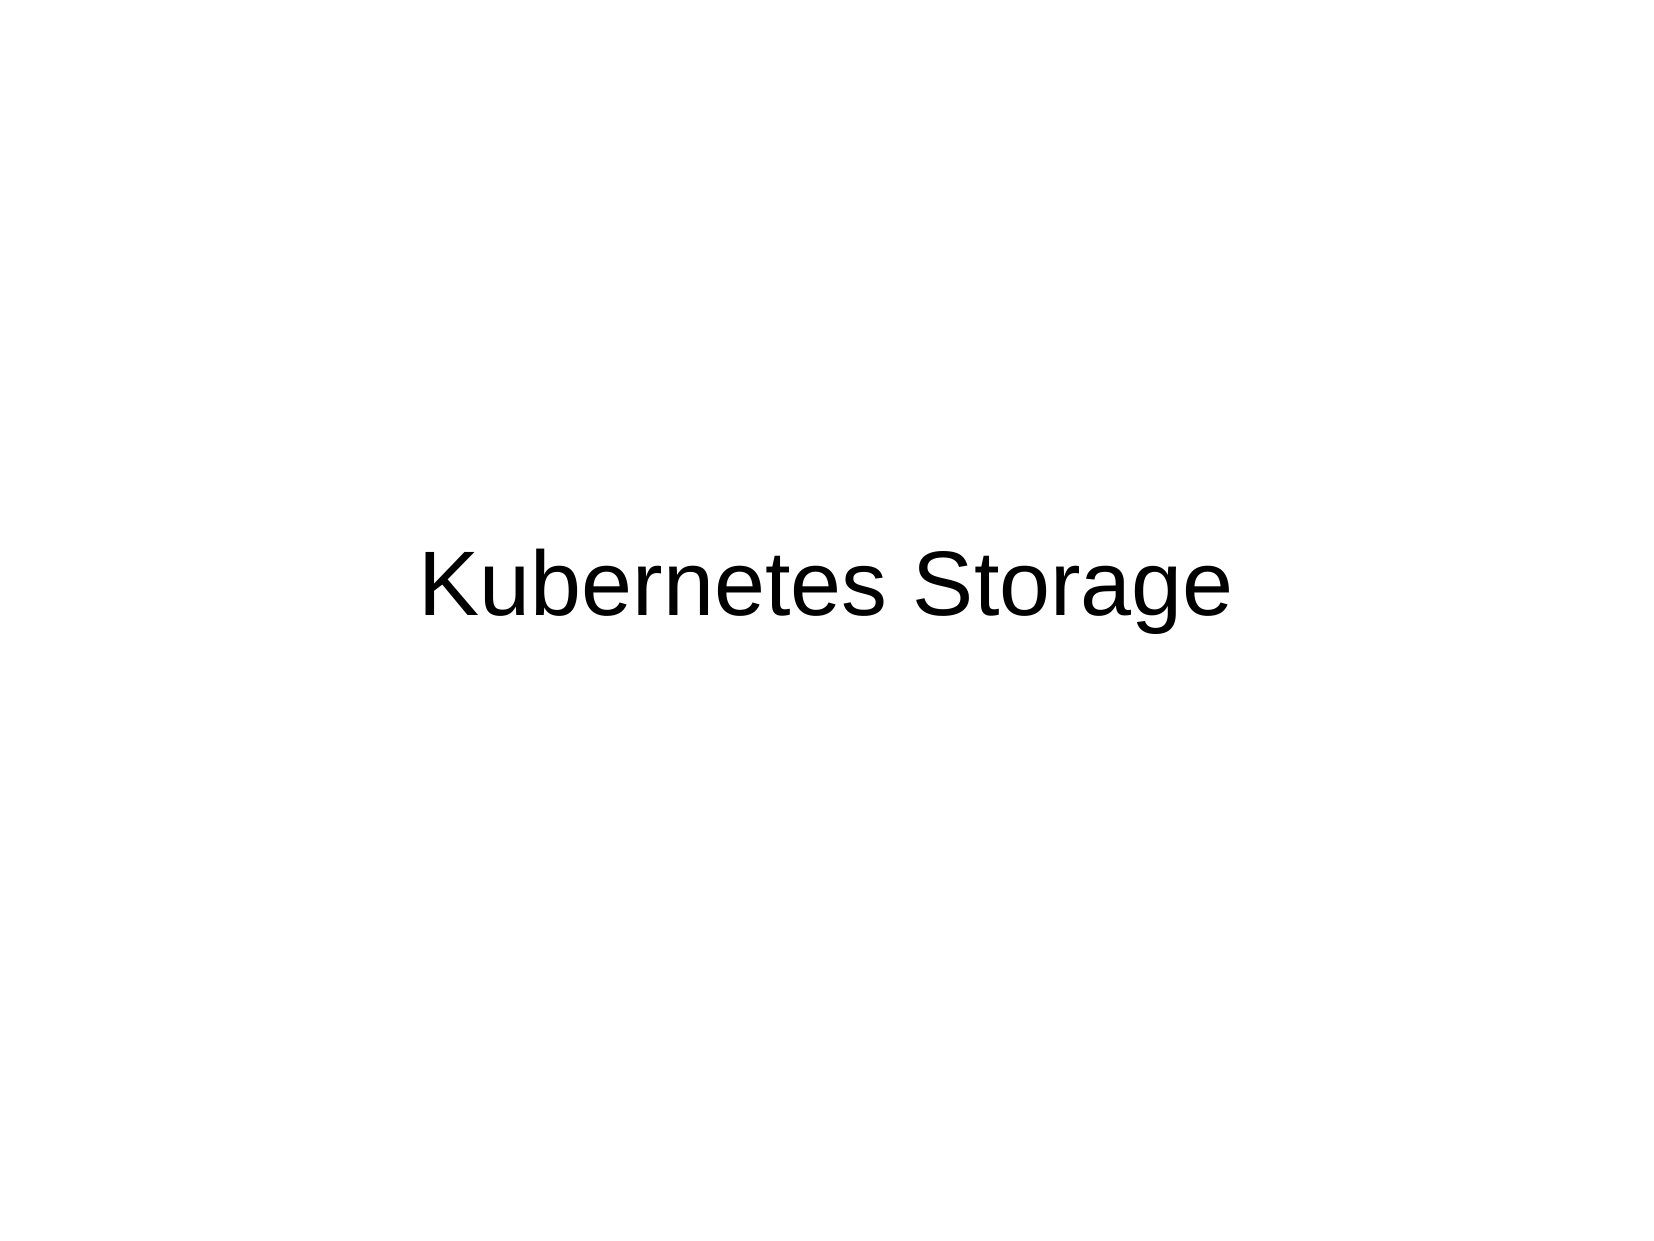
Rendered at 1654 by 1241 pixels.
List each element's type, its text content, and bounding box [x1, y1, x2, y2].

title Kubernetes Storage [82, 374, 1571, 794]
